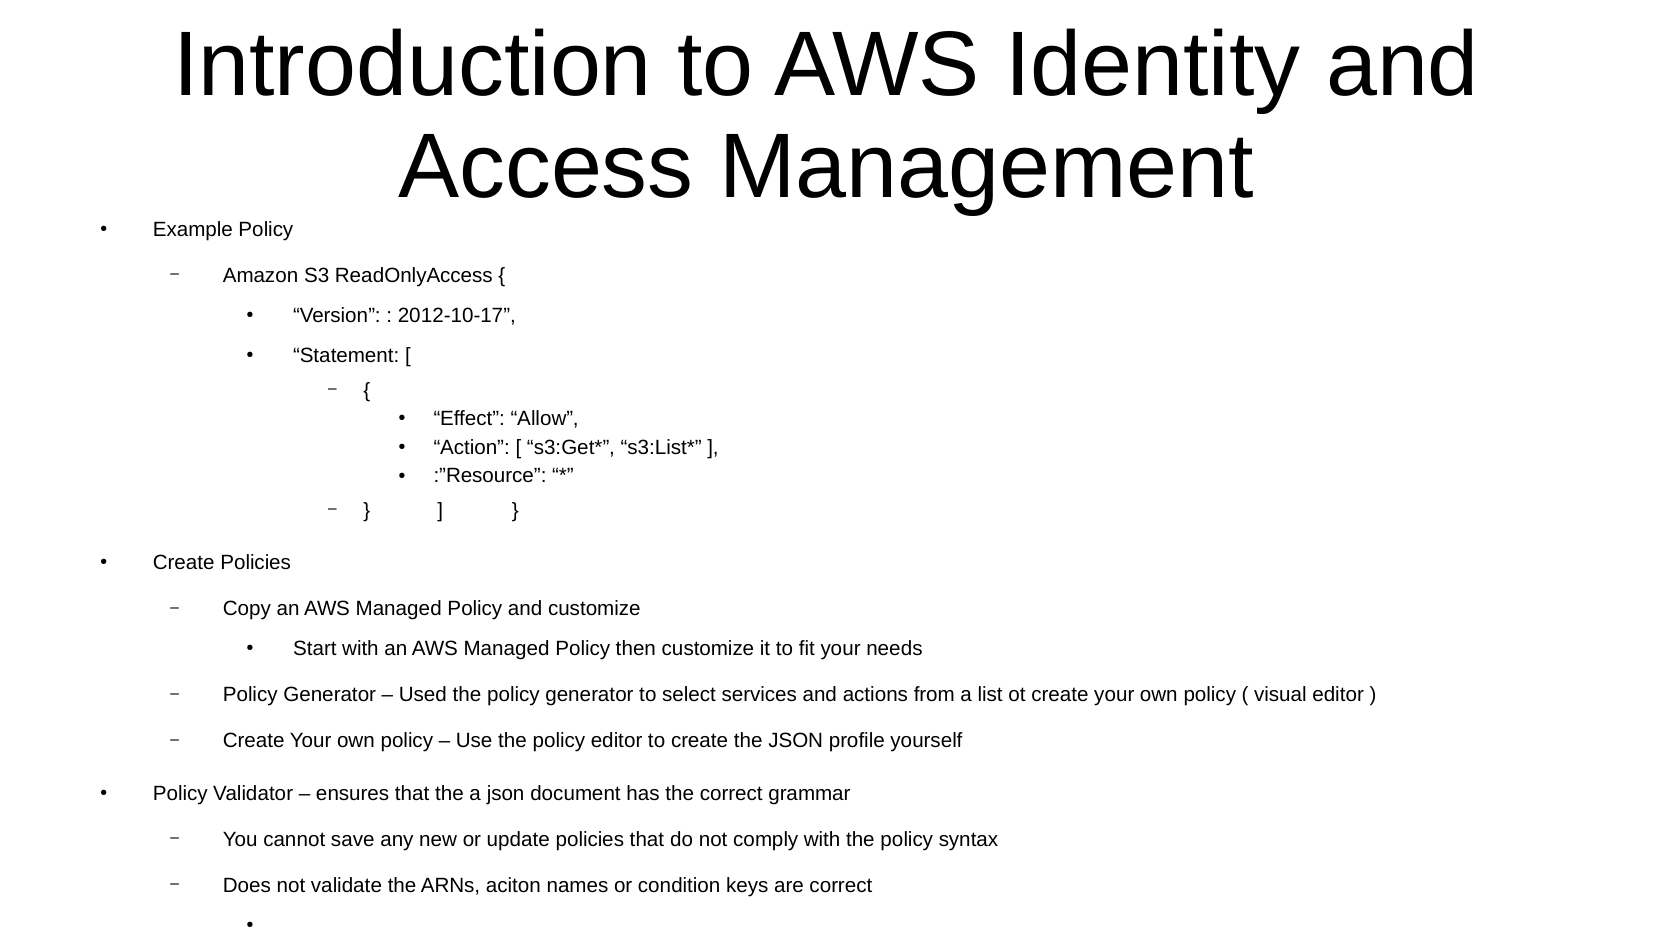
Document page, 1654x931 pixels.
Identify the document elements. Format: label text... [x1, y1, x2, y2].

list Example Policy Amazon S3 ReadOnlyAccess { “Version”: : 2012-10-17”, “Statement: [ { “Effect”: “Allow”, “Action”: [ “s3:Get*”, “s3:List*” ], :”Resource”: “*” } ] } Create Policies Copy an AWS Managed Policy and customize Start with an AWS Managed Policy then customize it to fit your needs Policy Generator – Used the policy generator to select services and actions from a list ot create your own policy ( visual editor ) Create Your own policy – Use the policy editor to create the JSON profile yourself Policy Validator – ensures that the a json document has the correct grammar You cannot save any new or update policies that do not comply with the policy syntax Does not validate the ARNs, aciton names or condition keys are correct [82, 217, 1621, 901]
title Introduction to AWS Identity and Access Management [82, 12, 1571, 217]
